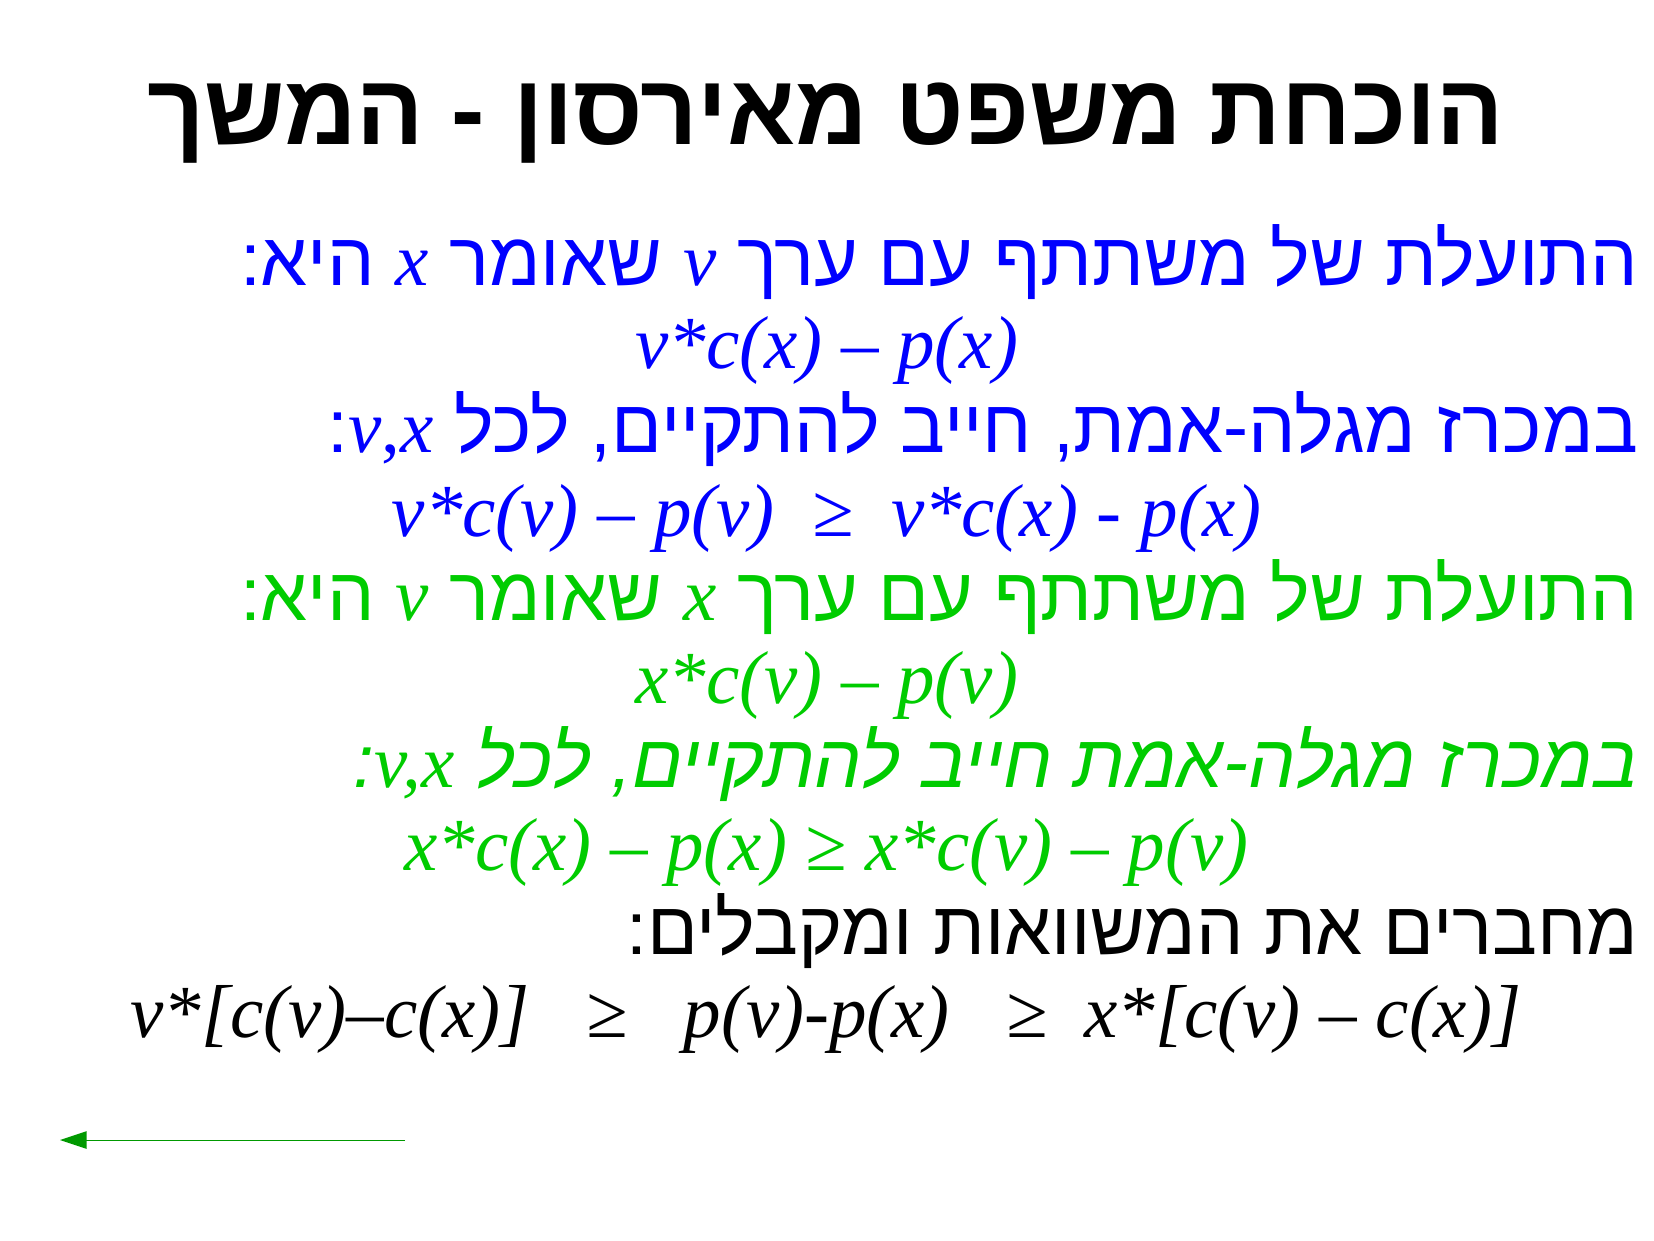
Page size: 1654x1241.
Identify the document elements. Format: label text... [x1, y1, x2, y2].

title הוכחת משפט מאירסון - המשך [0, 21, 1654, 200]
text_box התועלת של משתתף עם ערך v שאומר x היא: v*c(x) – p(x) במכרז מגלה-אמת, חייב להתקיים, לכל v,x: v*c(v) – p(v) ≥ v*c(x) - p(x) התועלת של משתתף עם ערך x שאומר v היא: x*c(v) – p(v) במכרז מגלה-אמת חייב להתקיים, לכל v,x: x*c(x) – p(x) ≥ x*c(v) – p(v) מחברים את המשוואות ומקבלים: v*[c(v)–c(x)] ≥ p(v)-p(x) ≥ x*[c(v) – c(x)] [0, 210, 1654, 1241]
